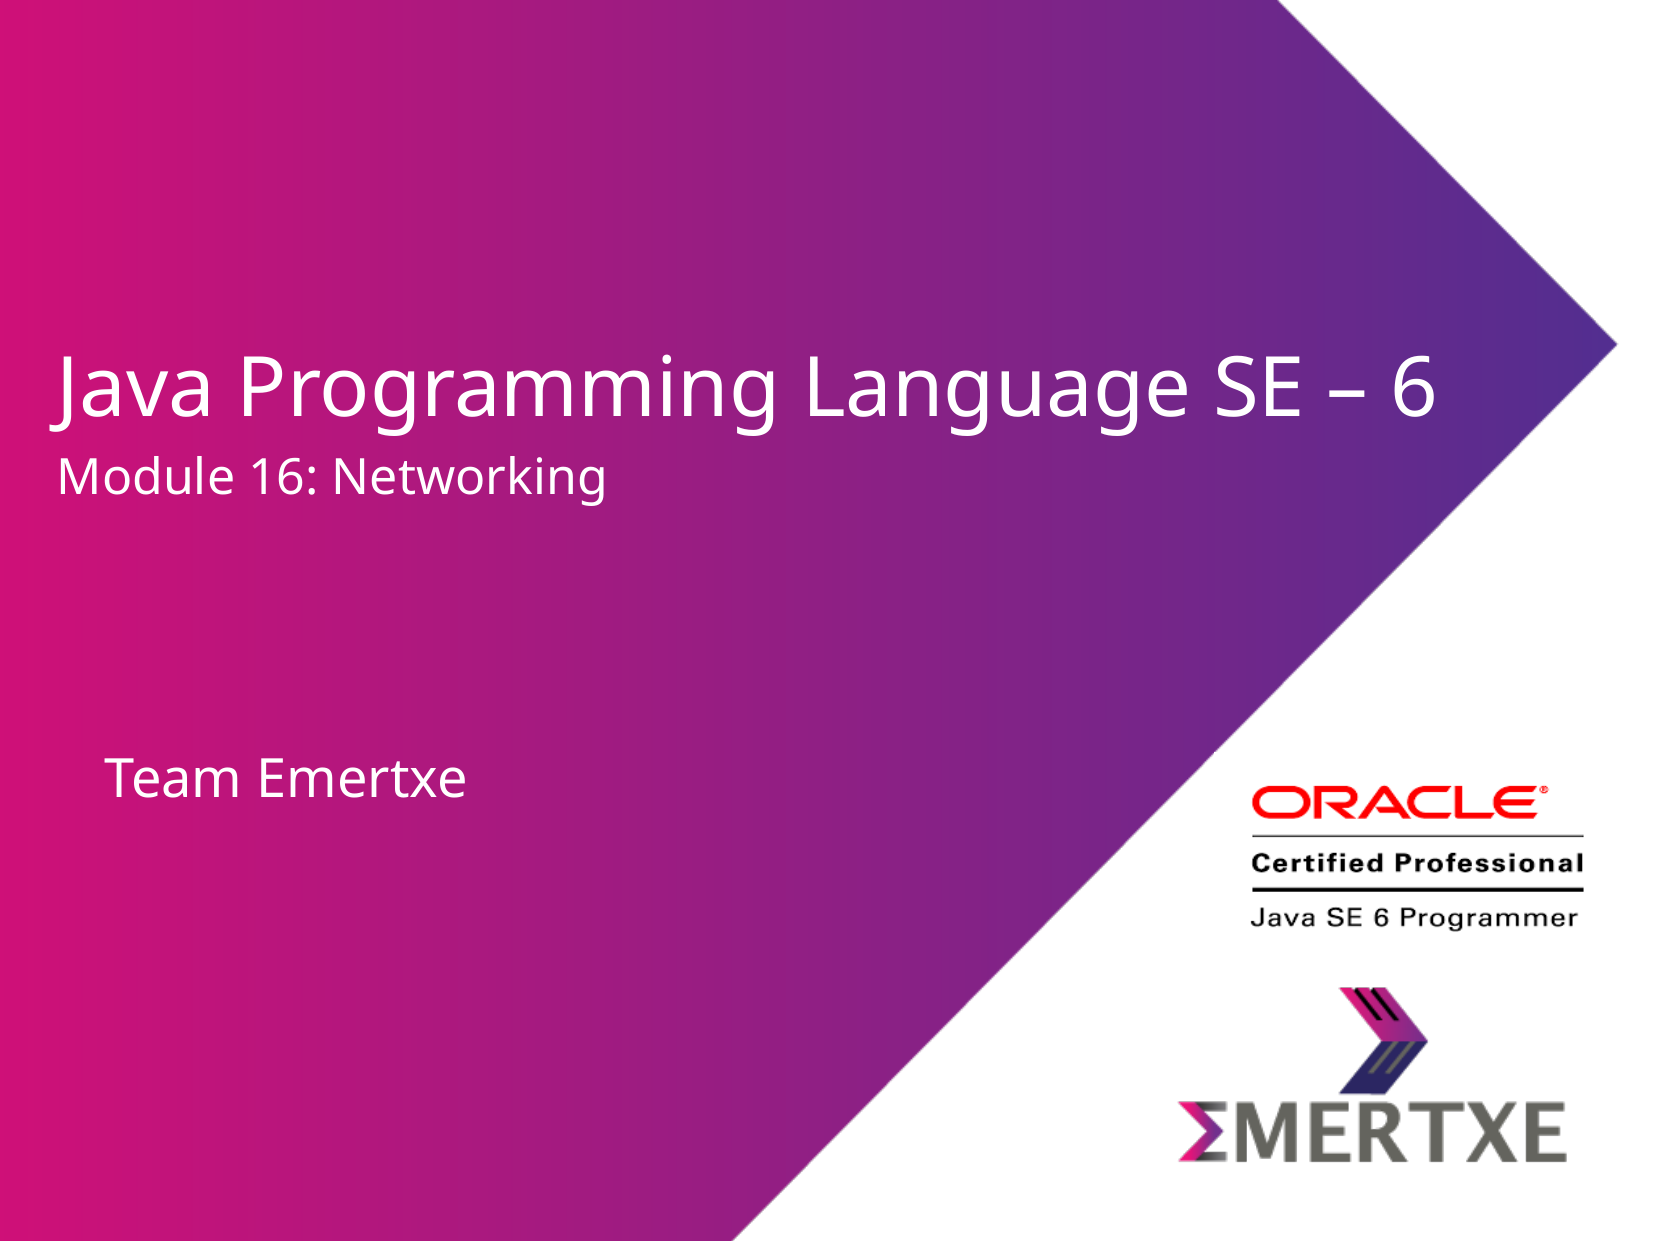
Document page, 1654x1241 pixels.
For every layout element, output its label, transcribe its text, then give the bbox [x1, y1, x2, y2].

title Java Programming Language SE – 6 Module 16: Networking [56, 315, 1546, 523]
picture [0, 0, 1654, 1241]
